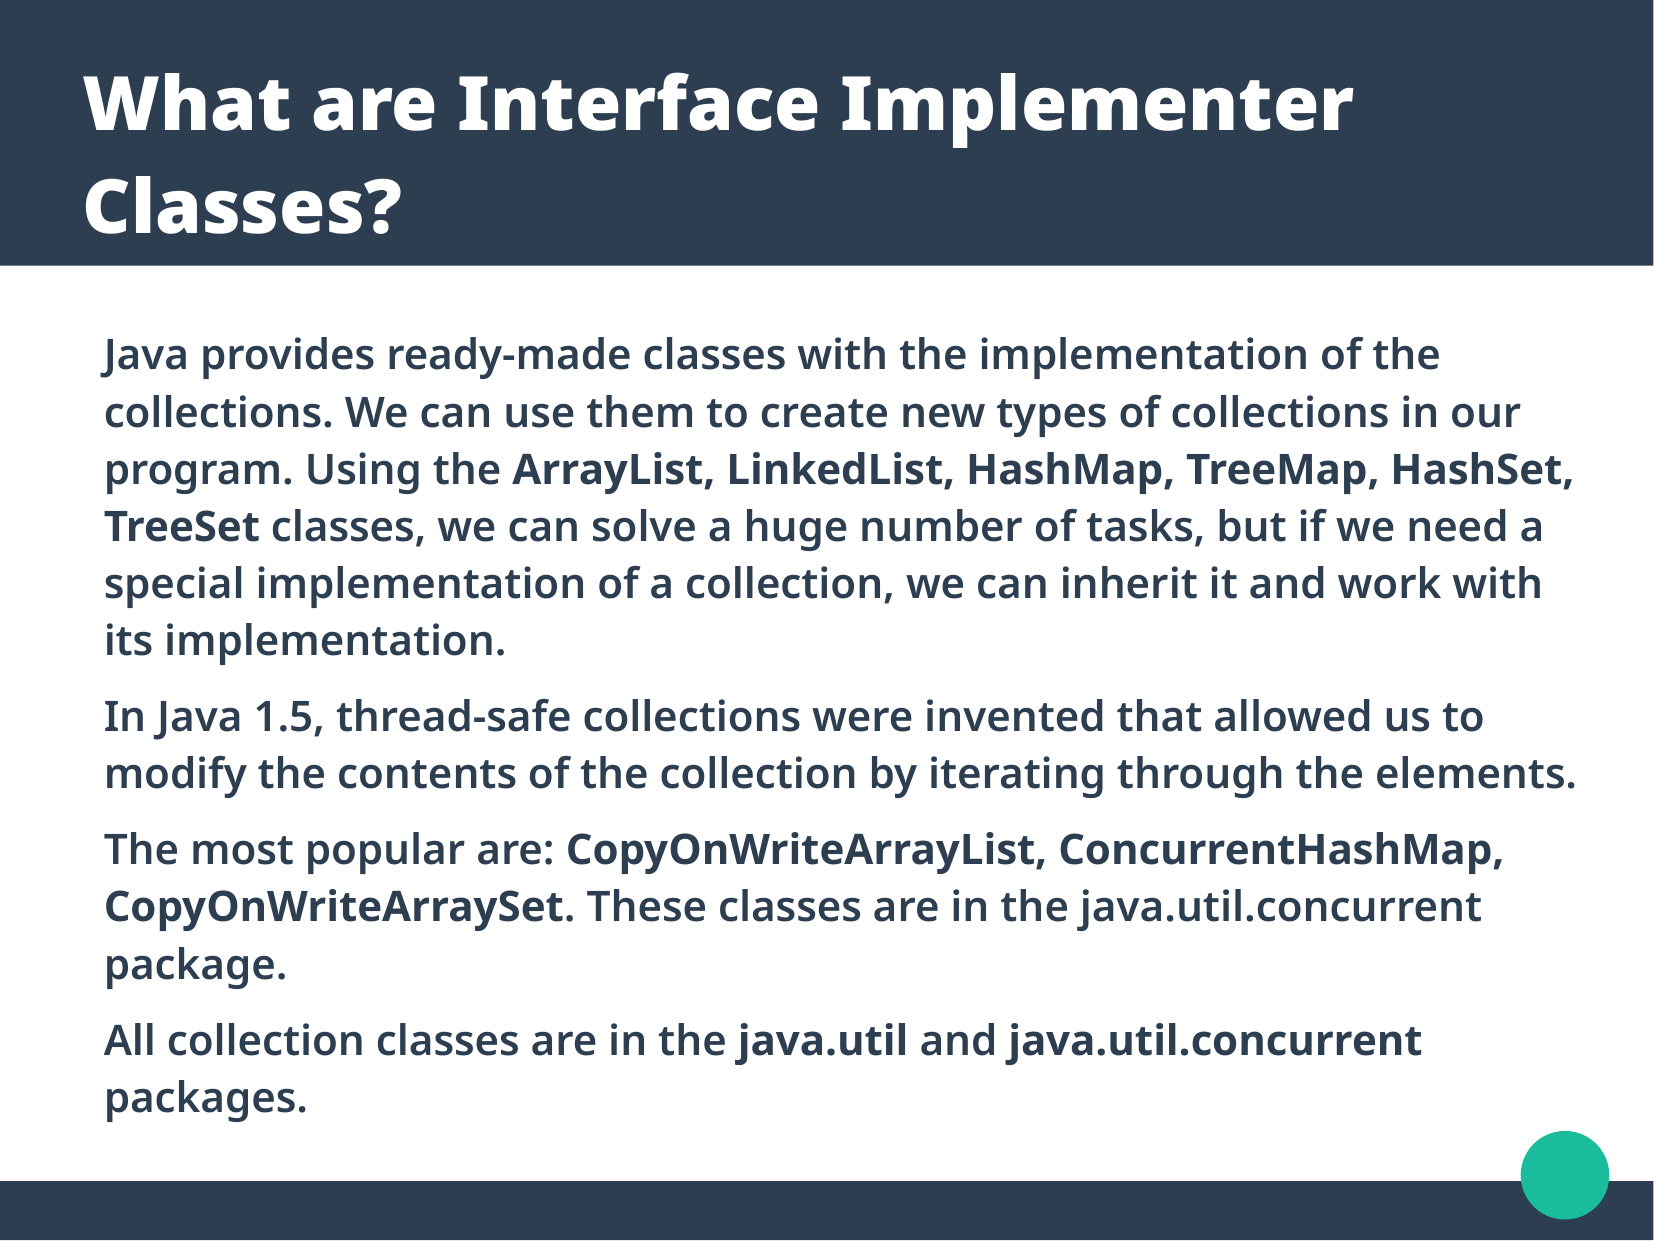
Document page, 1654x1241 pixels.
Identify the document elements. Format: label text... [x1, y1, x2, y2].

title What are Interface Implementer Classes? [82, 49, 1571, 257]
list Java provides ready-made classes with the implementation of the collections. We can use them to create new types of collections in our program. Using the ArrayList, LinkedList, HashMap, TreeMap, HashSet, TreeSet classes, we can solve a huge number of tasks, but if we need a special implementation of a collection, we can inherit it and work with its implementation. In Java 1.5, thread-safe collections were invented that allowed us to modify the contents of the collection by iterating through the elements. The most popular are: CopyOnWriteArrayList, ConcurrentHashMap, CopyOnWriteArraySet. These classes are in the java.util.concurrent package. All collection classes are in the java.util and java.util.concurrent packages. [59, 324, 1595, 1152]
